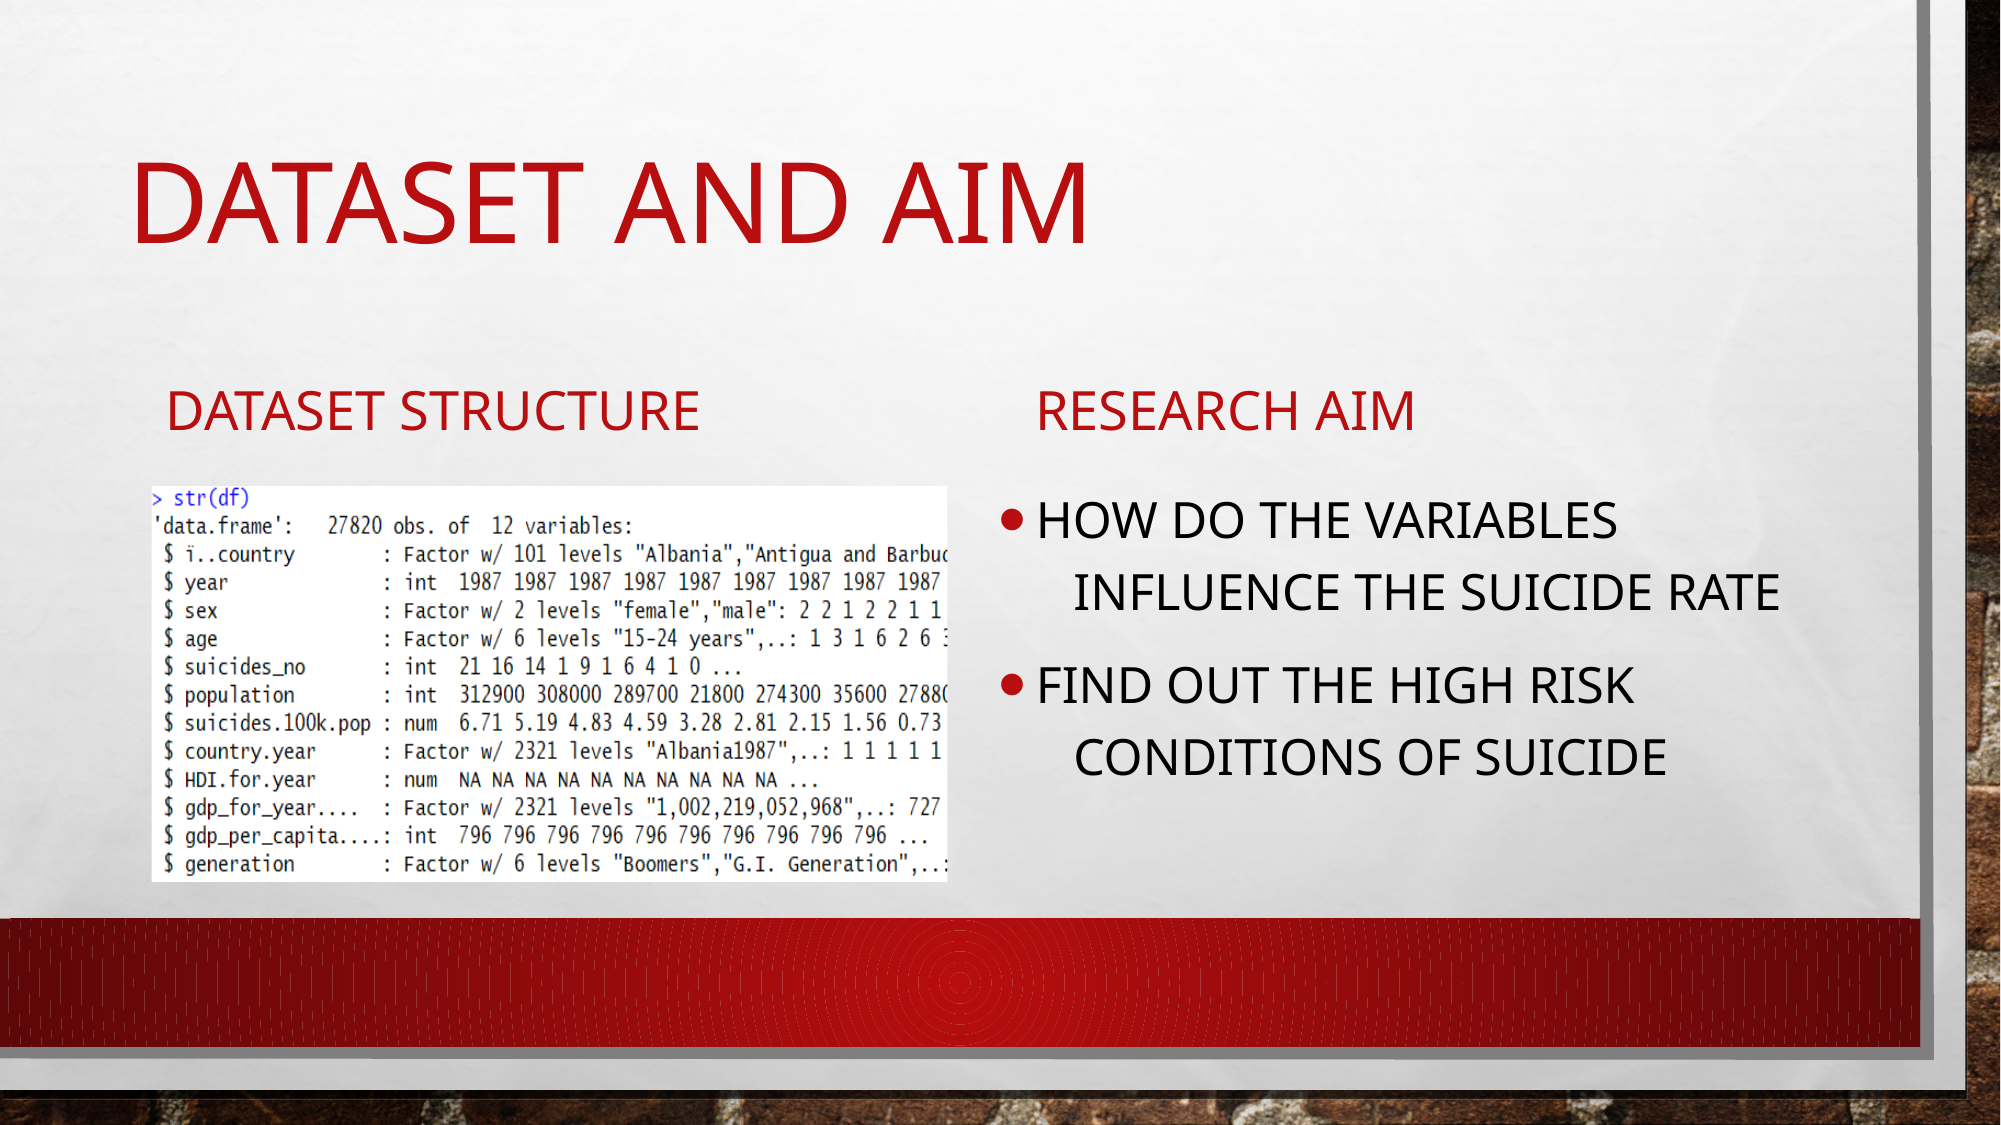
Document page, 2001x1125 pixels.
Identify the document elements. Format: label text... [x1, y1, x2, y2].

list How do the variables influence the suicide rate Find out the high risk conditions of suicide [983, 469, 1819, 882]
title Dataset and Aim [112, 112, 1818, 303]
picture [151, 486, 948, 882]
list Research Aim [1020, 338, 1819, 451]
list Dataset structure [150, 338, 948, 451]
